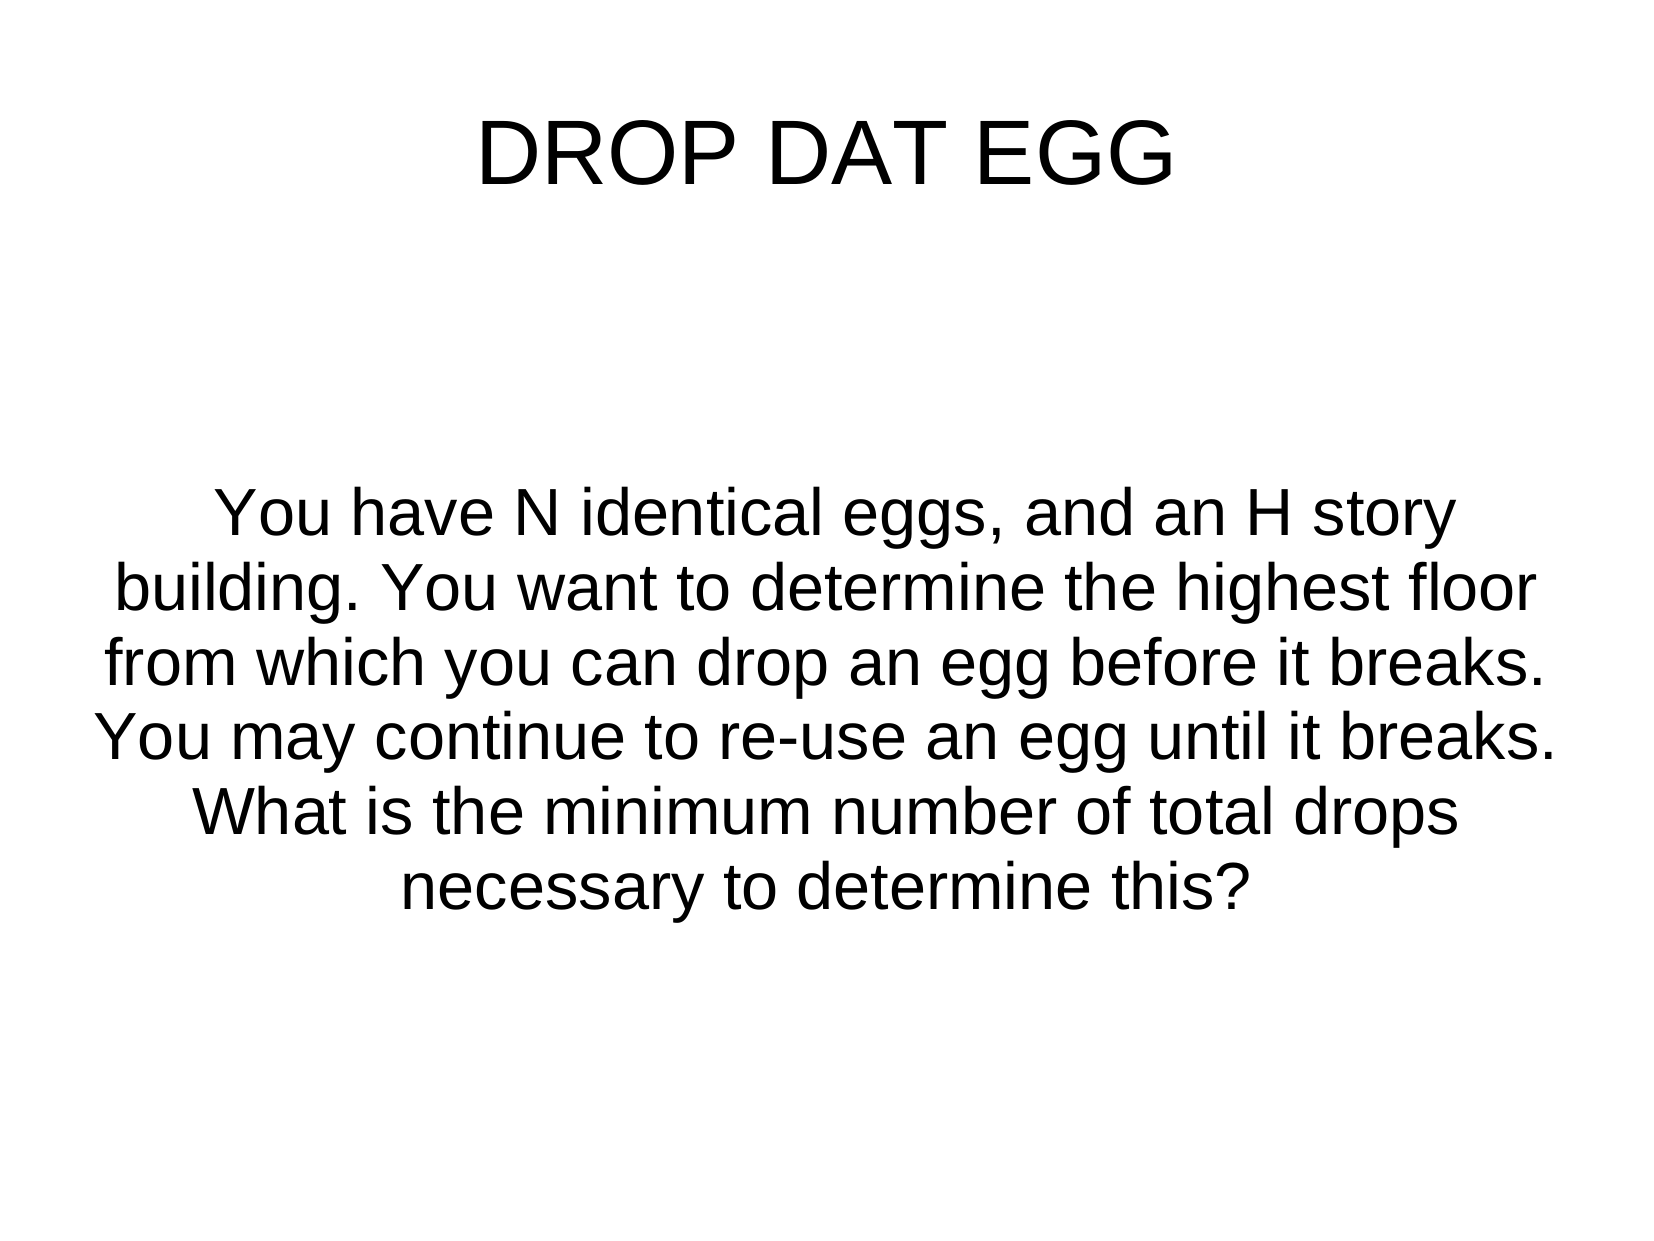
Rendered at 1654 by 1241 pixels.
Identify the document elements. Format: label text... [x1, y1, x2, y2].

title DROP DAT EGG [82, 56, 1571, 250]
subtitle You have N identical eggs, and an H story building. You want to determine the highest floor from which you can drop an egg before it breaks. You may continue to re-use an egg until it breaks. What is the minimum number of total drops necessary to determine this? [82, 297, 1571, 1102]
